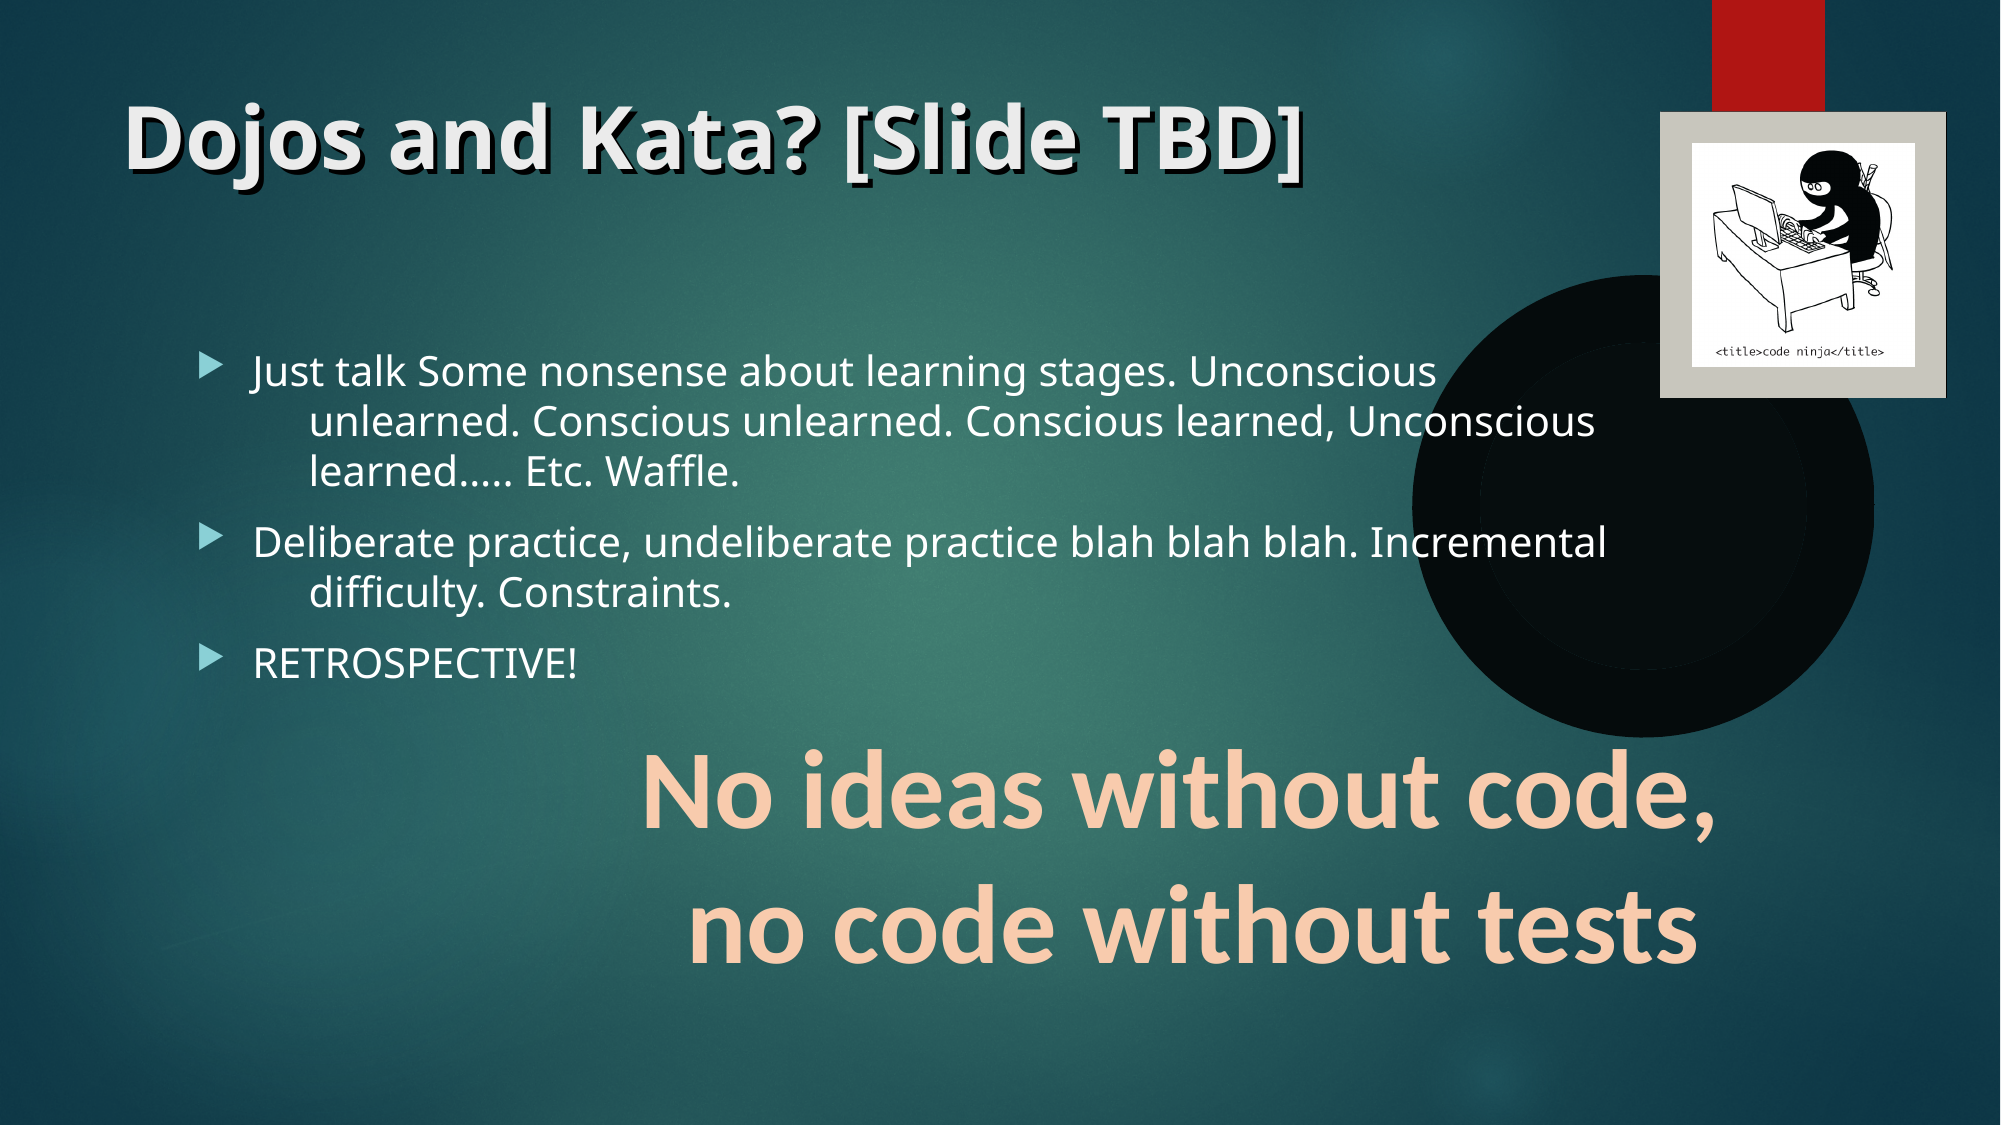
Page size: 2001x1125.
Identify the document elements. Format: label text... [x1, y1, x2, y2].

title Dojos and Kata? [Slide TBD] [106, 74, 1649, 305]
picture [1691, 143, 1916, 367]
list Just talk Some nonsense about learning stages. Unconscious unlearned. Conscious unlearned. Conscious learned, Unconscious learned….. Etc. Waffle. Deliberate practice, undeliberate practice blah blah blah. Incremental difficulty. Constraints. RETROSPECTIVE! [181, 336, 1649, 1026]
text_box No ideas without code, no code without tests [626, 709, 1761, 994]
picture [0, 0, 2001, 1125]
